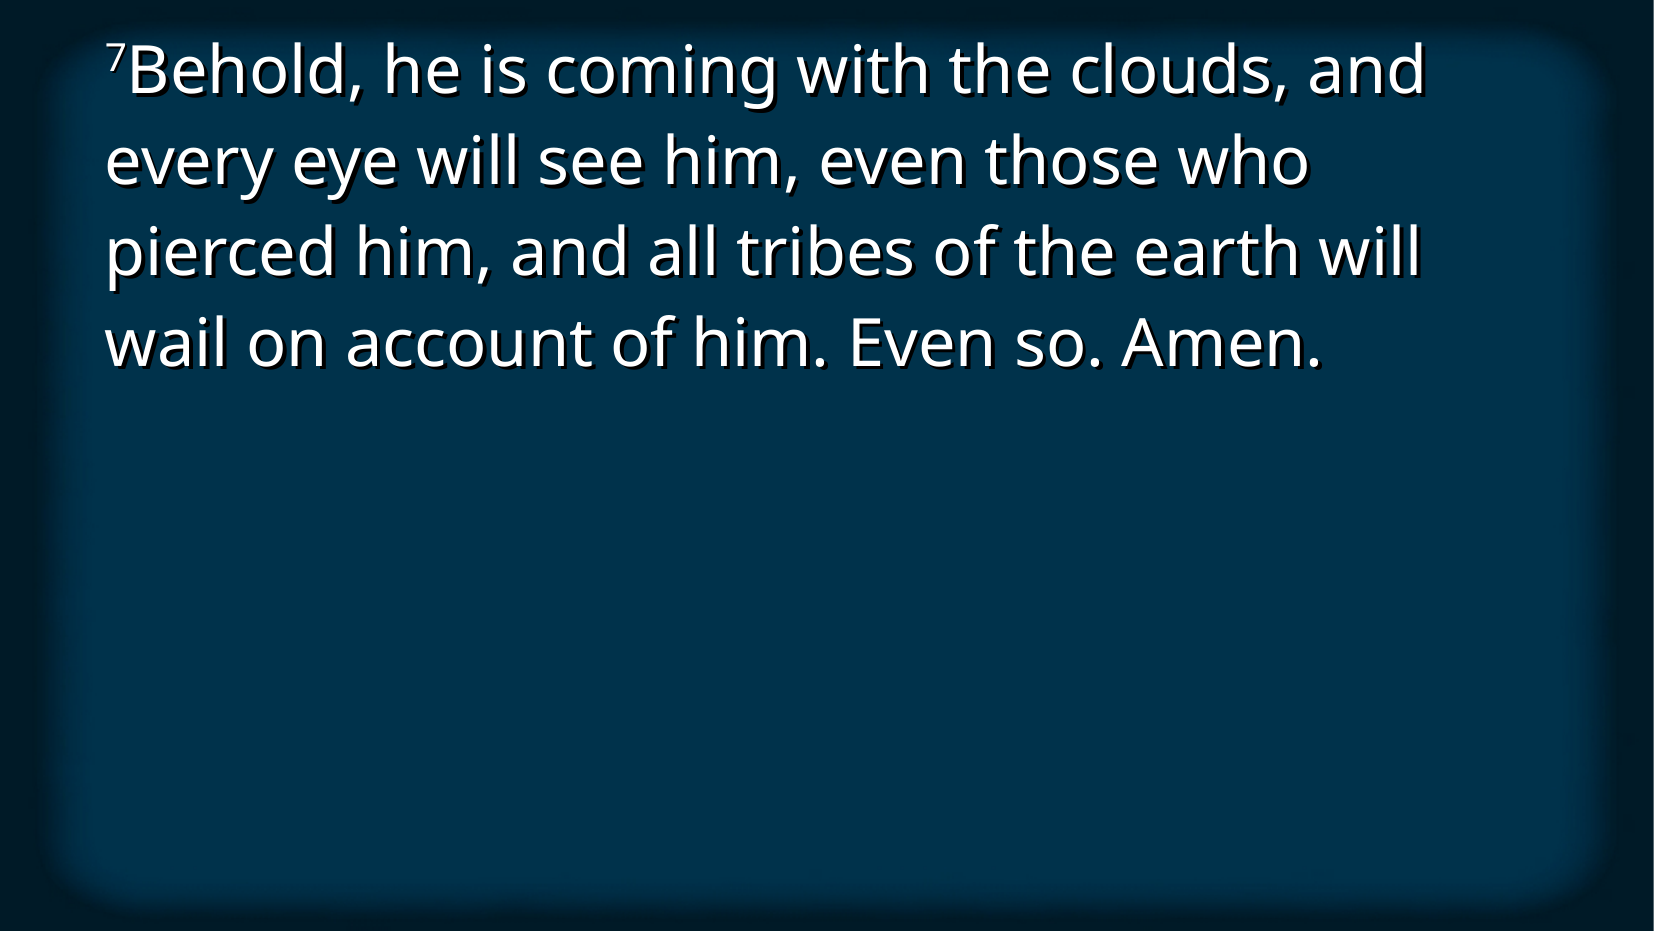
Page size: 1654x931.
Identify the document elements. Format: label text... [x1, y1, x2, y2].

text_box 7Behold, he is coming with the clouds, and every eye will see him, even those who pierced him, and all tribes of the earth will wail on account of him. Even so. Amen. [90, 15, 1576, 385]
picture [0, 0, 1654, 931]
